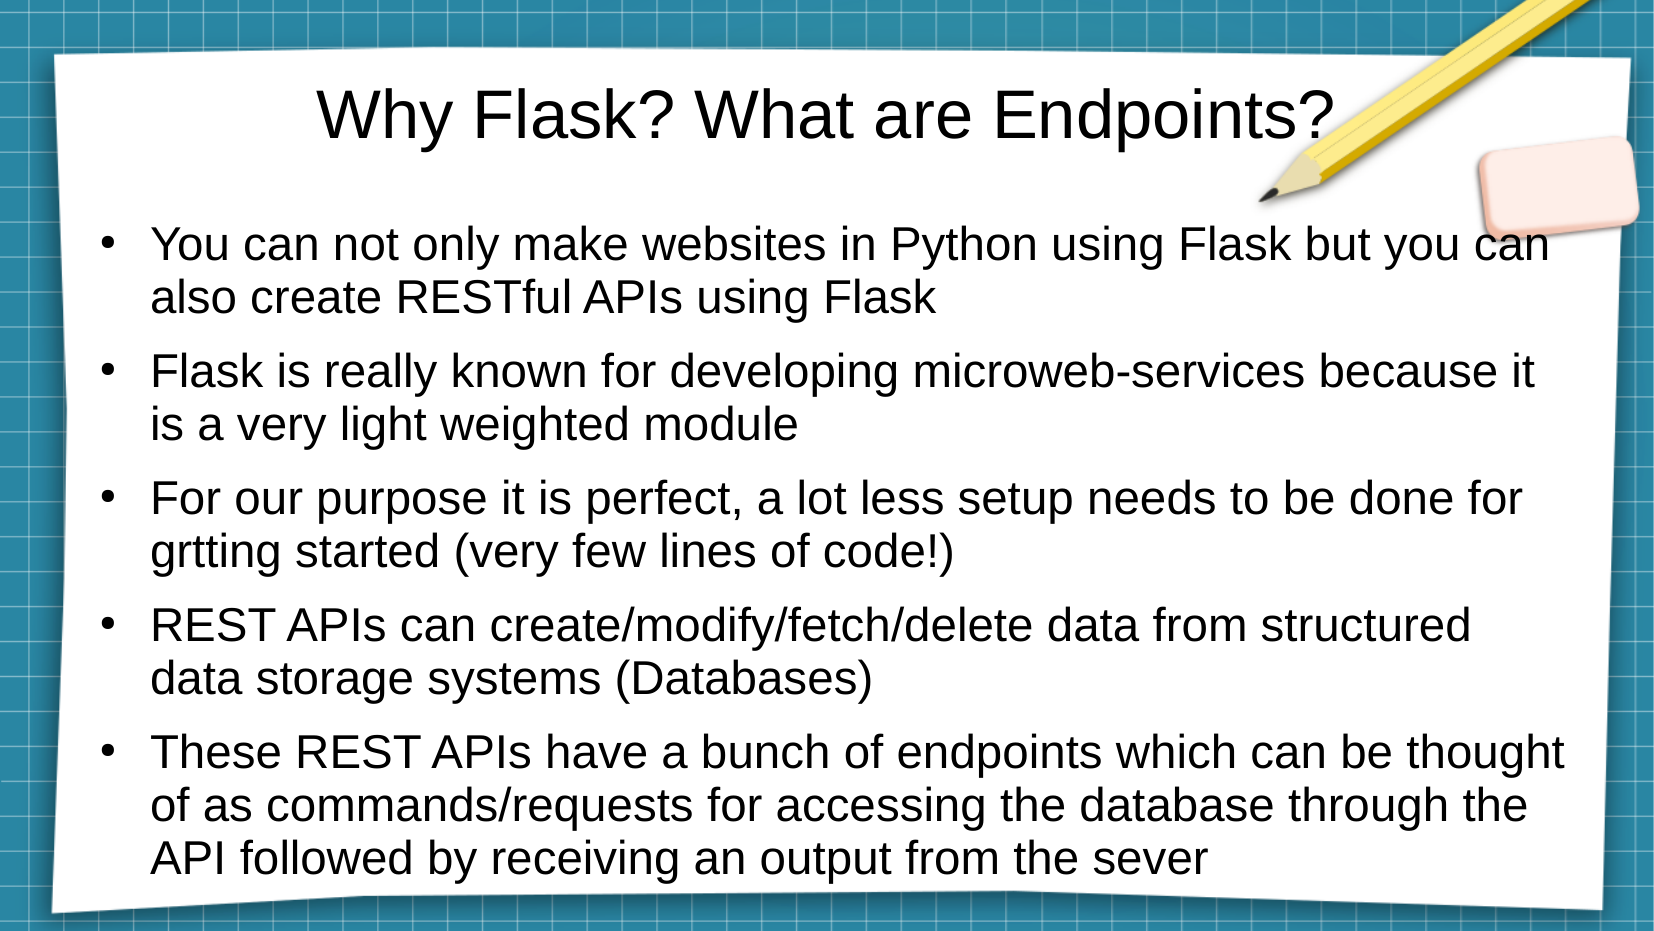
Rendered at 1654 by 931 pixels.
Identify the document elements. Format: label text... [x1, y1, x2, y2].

picture [0, 0, 1654, 931]
list You can not only make websites in Python using Flask but you can also create RESTful APIs using Flask Flask is really known for developing microweb-services because it is a very light weighted module For our purpose it is perfect, a lot less setup needs to be done for grtting started (very few lines of code!) REST APIs can create/modify/fetch/delete data from structured data storage systems (Databases) These REST APIs have a bunch of endpoints which can be thought of as commands/requests for accessing the database through the API followed by receiving an output from the sever [82, 217, 1571, 886]
title Why Flask? What are Endpoints? [82, 37, 1571, 193]
